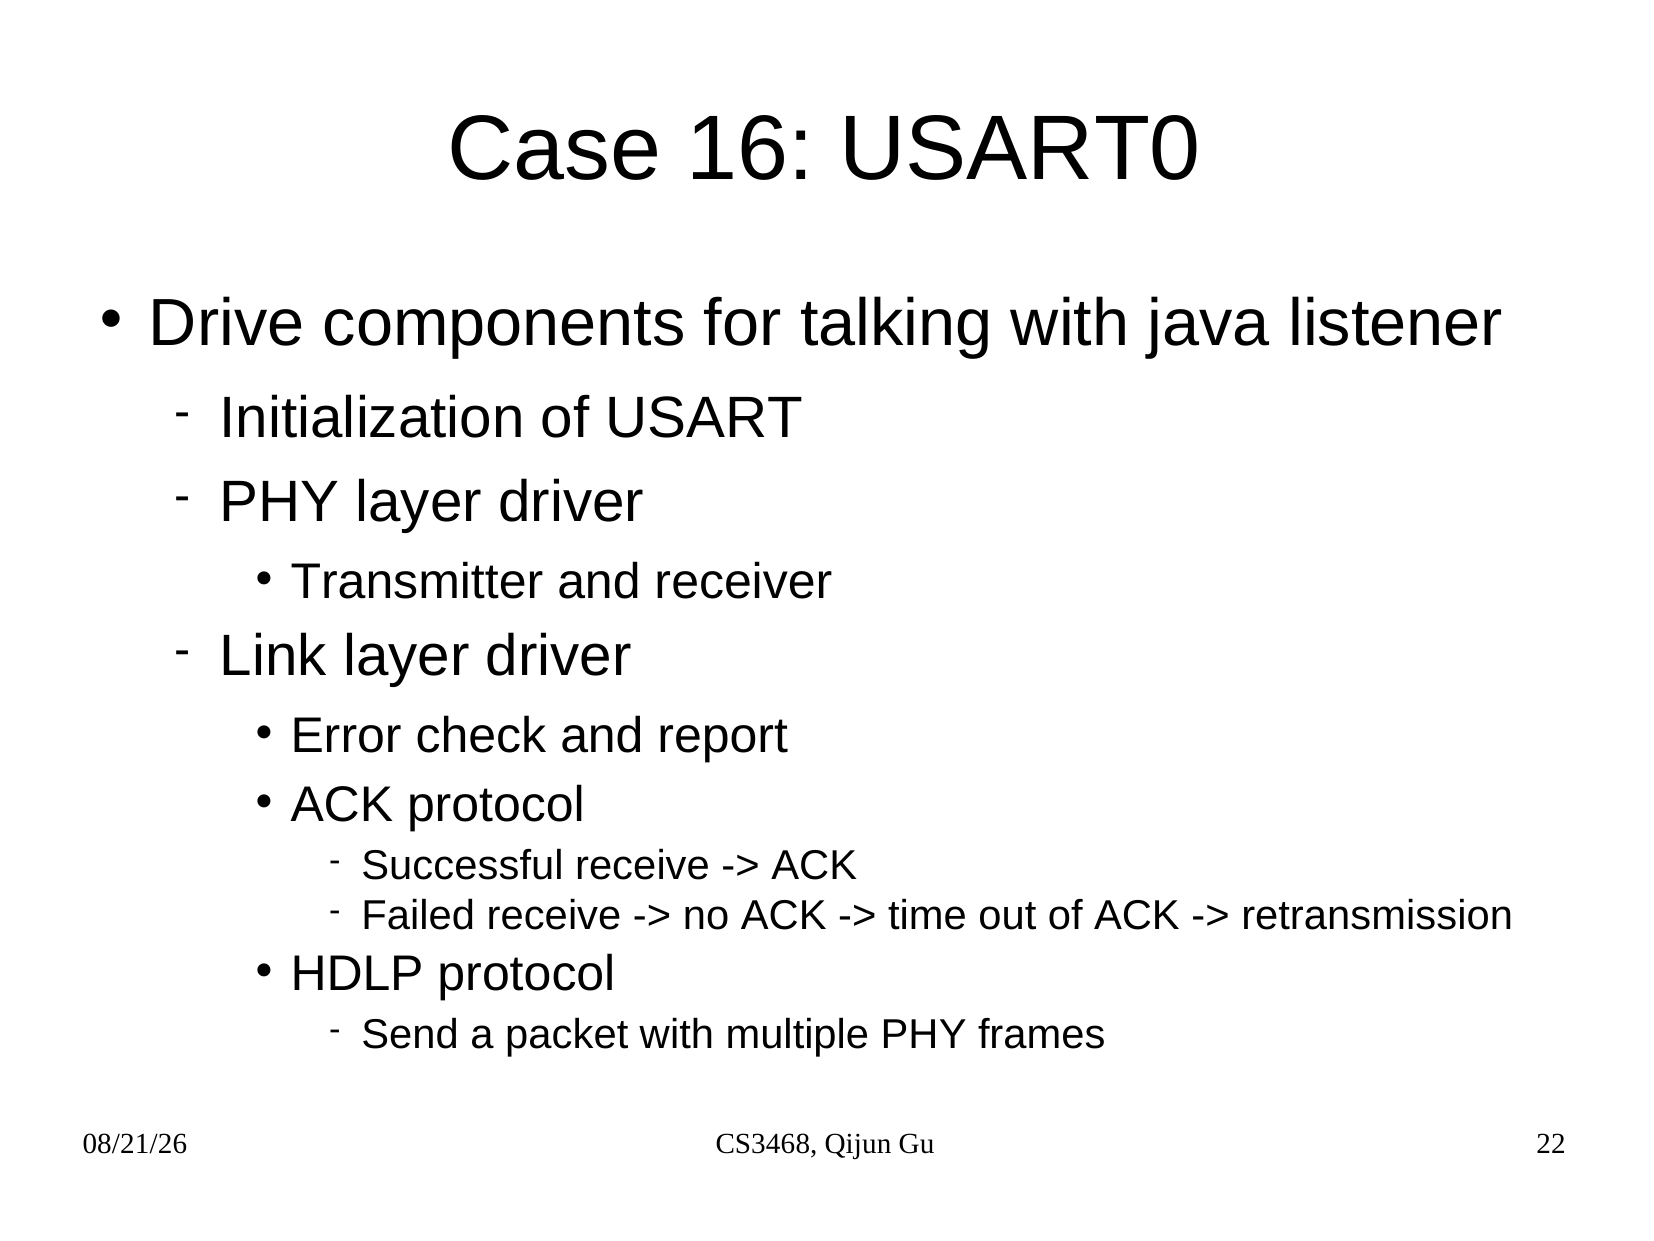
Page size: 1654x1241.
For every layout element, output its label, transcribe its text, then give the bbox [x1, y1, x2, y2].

title Case 16: USART0 [82, 56, 1567, 245]
list Drive components for talking with java listener Initialization of USART PHY layer driver Transmitter and receiver Link layer driver Error check and report ACK protocol Successful receive -> ACK Failed receive -> no ACK -> time out of ACK -> retransmission HDLP protocol Send a packet with multiple PHY frames [82, 290, 1567, 1100]
